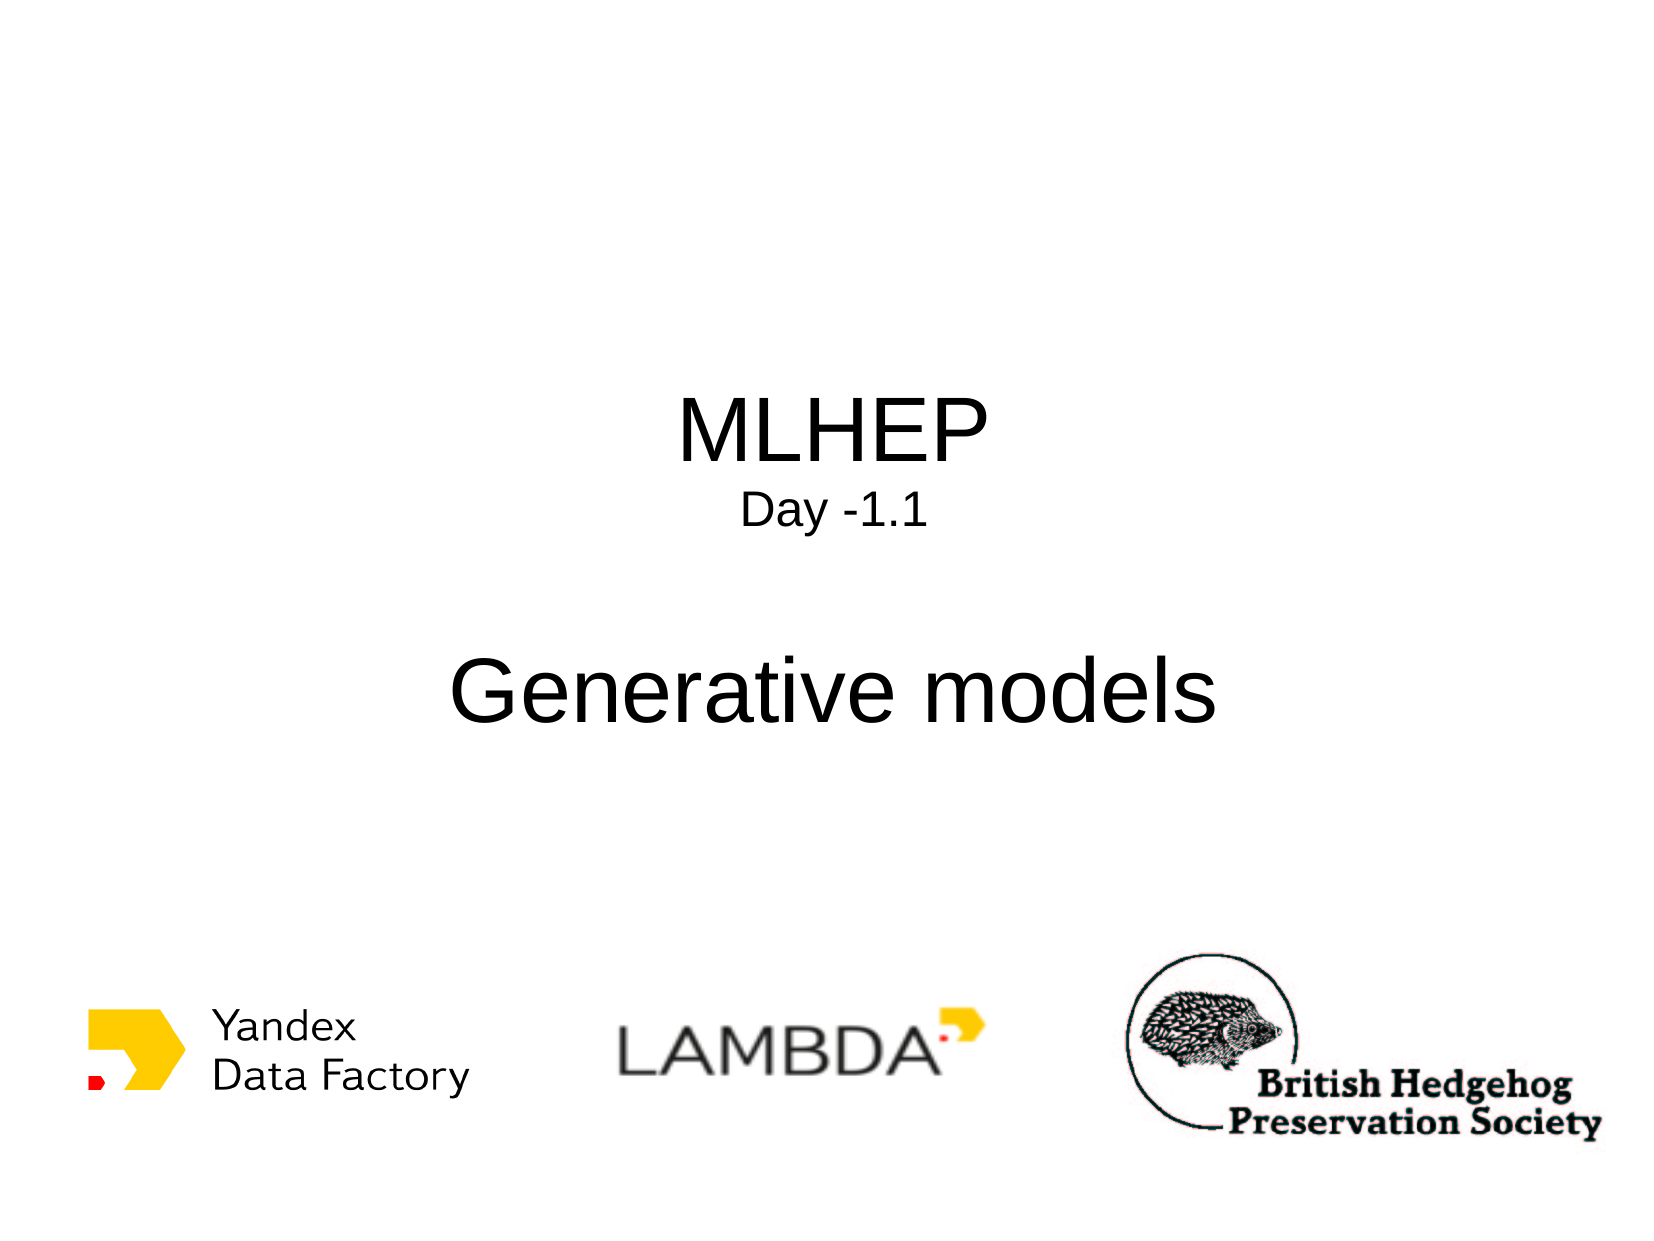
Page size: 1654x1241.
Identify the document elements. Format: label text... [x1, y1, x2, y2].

title MLHEP Day -1.1 Generative models [90, 377, 1579, 743]
picture [1049, 869, 1654, 1241]
picture [0, 929, 555, 1170]
picture [584, 872, 1005, 1212]
